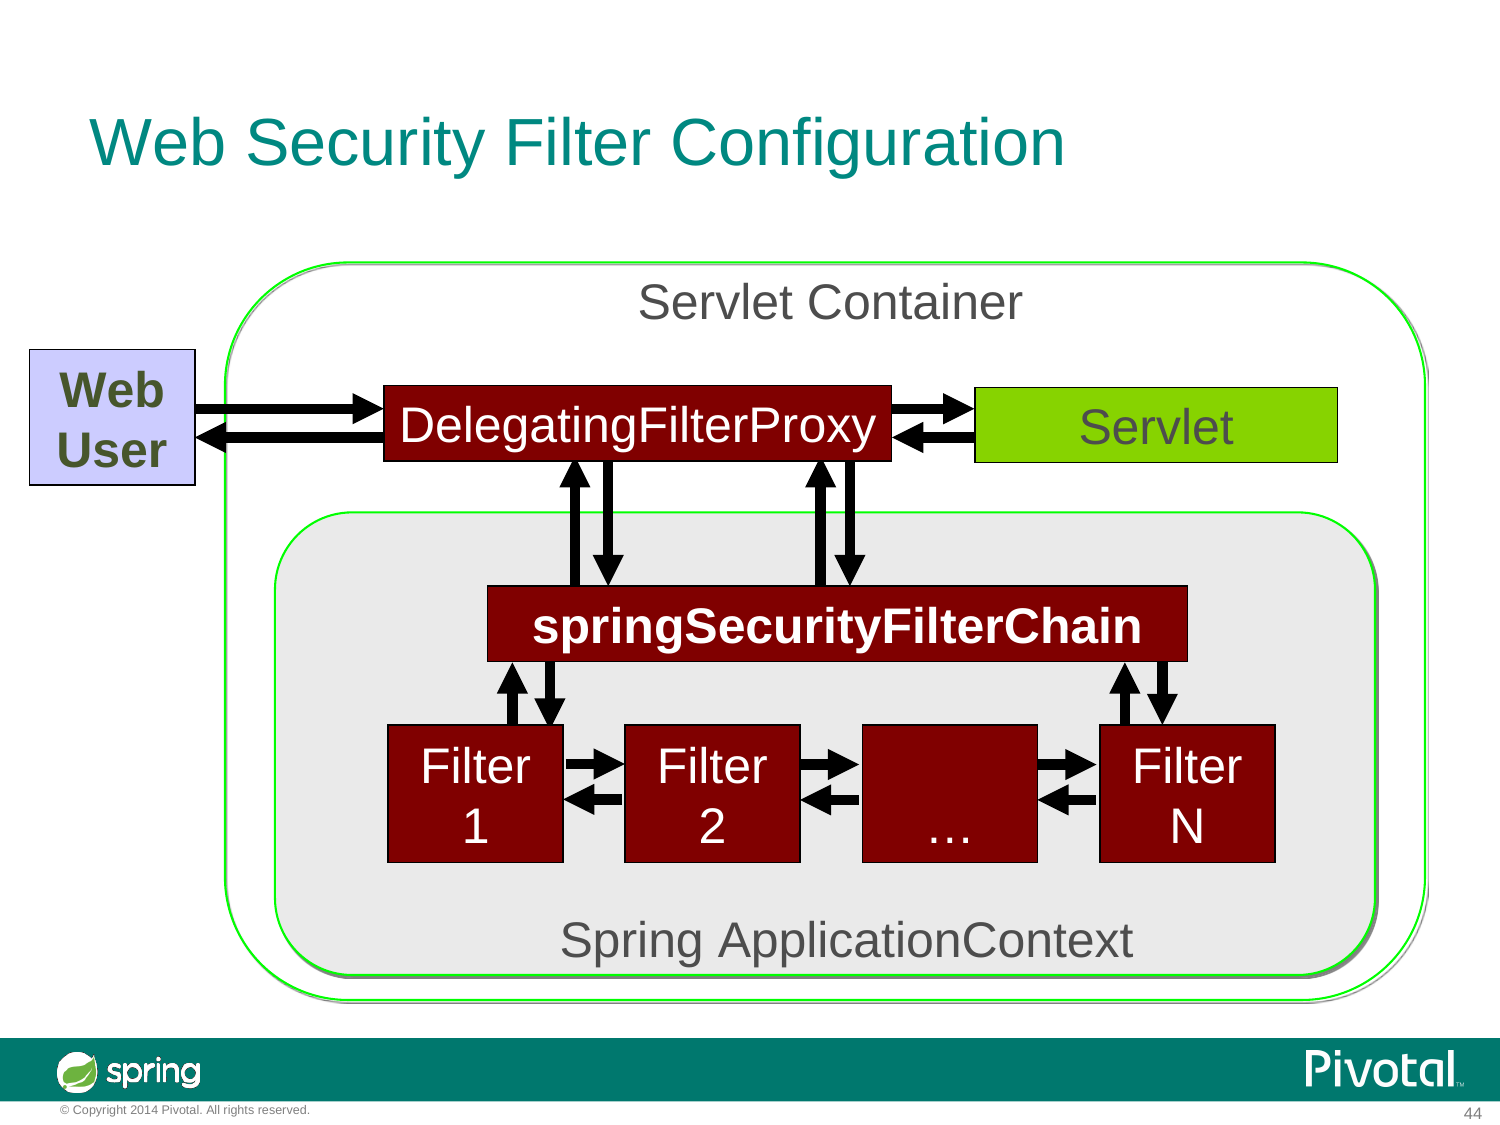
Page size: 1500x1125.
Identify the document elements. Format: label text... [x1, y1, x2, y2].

text_box Filter 1 [388, 724, 564, 863]
picture [1306, 1050, 1464, 1087]
text_box Filter N [1099, 724, 1275, 863]
text_box [1126, 662, 1161, 724]
picture [32, 1041, 210, 1103]
text_box Web User [29, 349, 195, 486]
text_box Spring ApplicationContext [544, 899, 1150, 976]
text_box Filter 2 [624, 724, 800, 863]
text_box [274, 512, 1375, 976]
title Web Security Filter Configuration [75, 91, 1426, 187]
text_box [826, 512, 849, 586]
text_box Servlet Container [622, 261, 1039, 338]
text_box DelegatingFilterProxy [383, 385, 892, 461]
text_box [513, 662, 546, 724]
text_box [609, 512, 815, 586]
text_box springSecurityFilterChain [487, 586, 1188, 662]
text_box [580, 512, 607, 586]
text_box Servlet [974, 387, 1338, 463]
text_box … [862, 724, 1038, 863]
